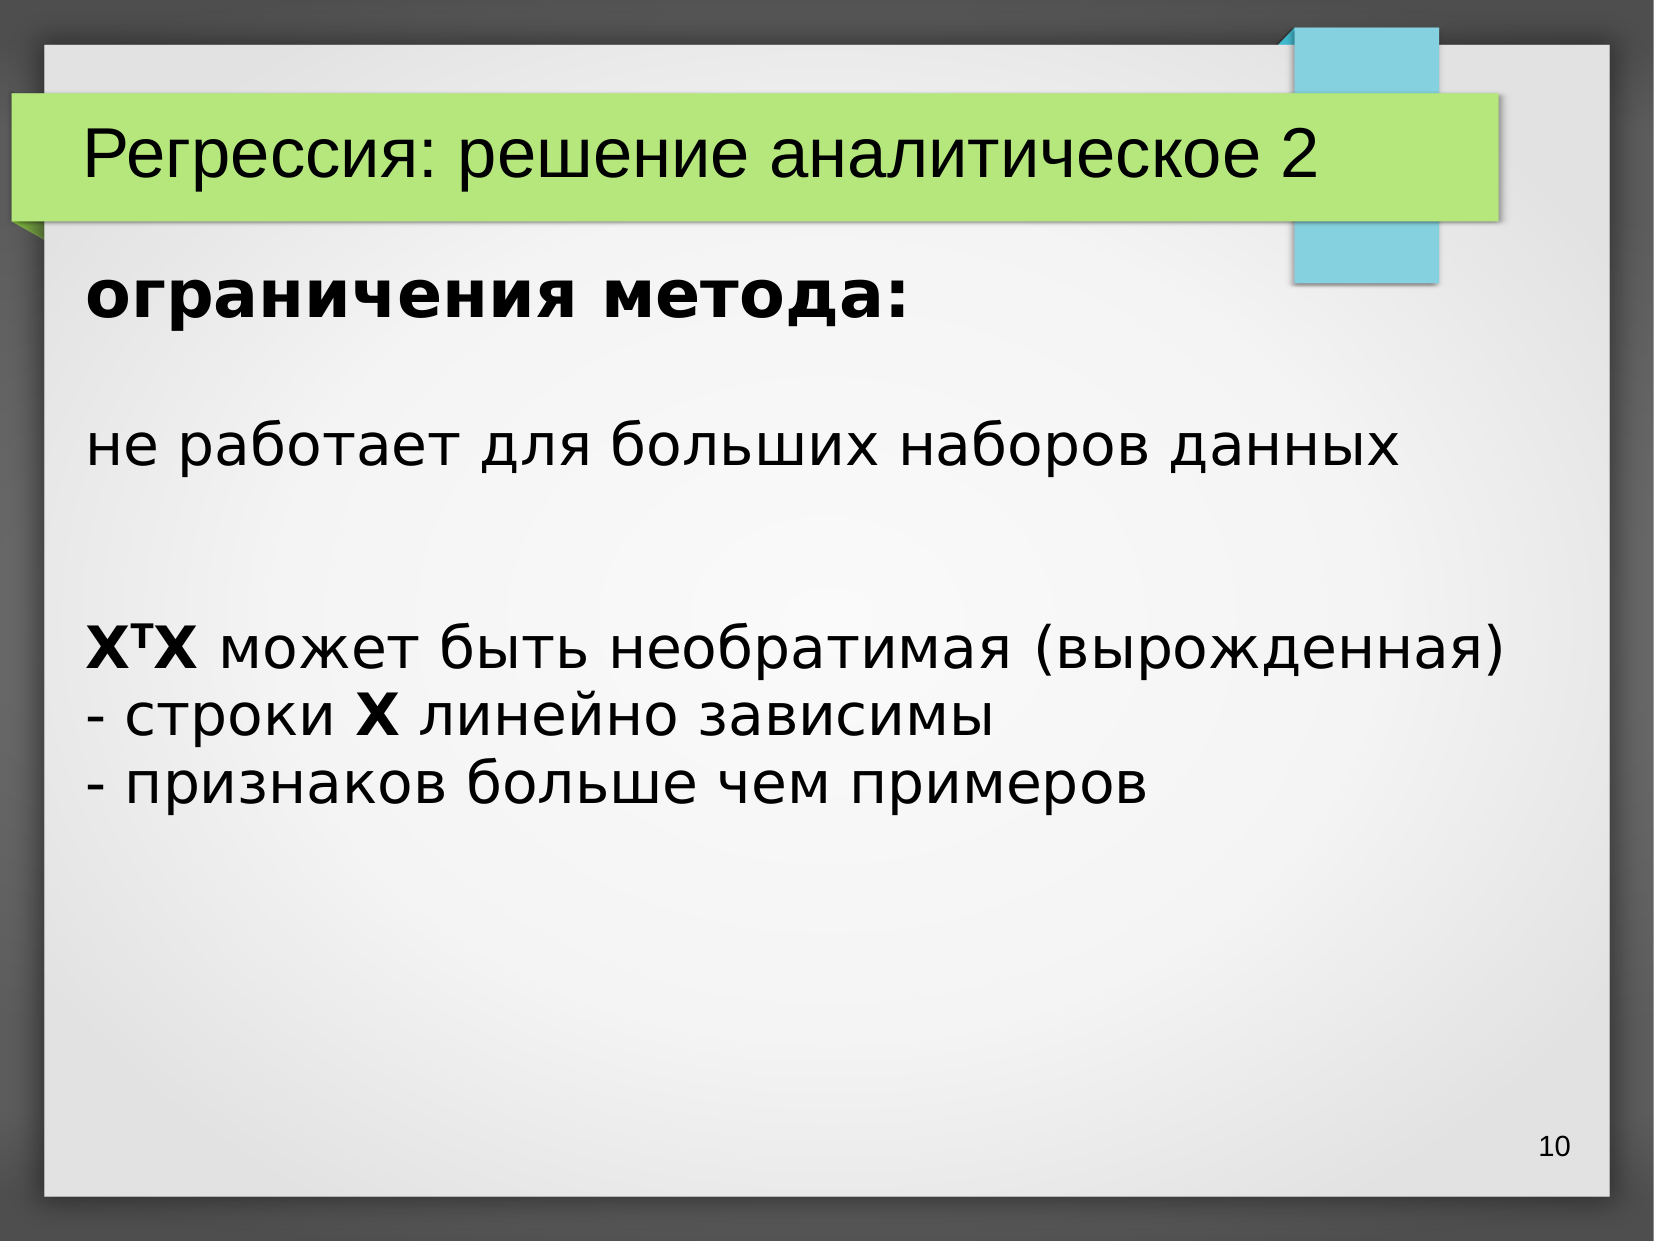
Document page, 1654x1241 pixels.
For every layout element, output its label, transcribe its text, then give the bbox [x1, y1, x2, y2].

picture [0, 0, 1654, 1241]
title Регрессия: решение аналитическое 2 [82, 49, 1571, 257]
text_box ограничения метода: не работает для больших наборов данных XTX может быть необратимая (вырожденная) - cтроки X линейно зависимы - признаков больше чем примеров [70, 248, 1536, 1134]
